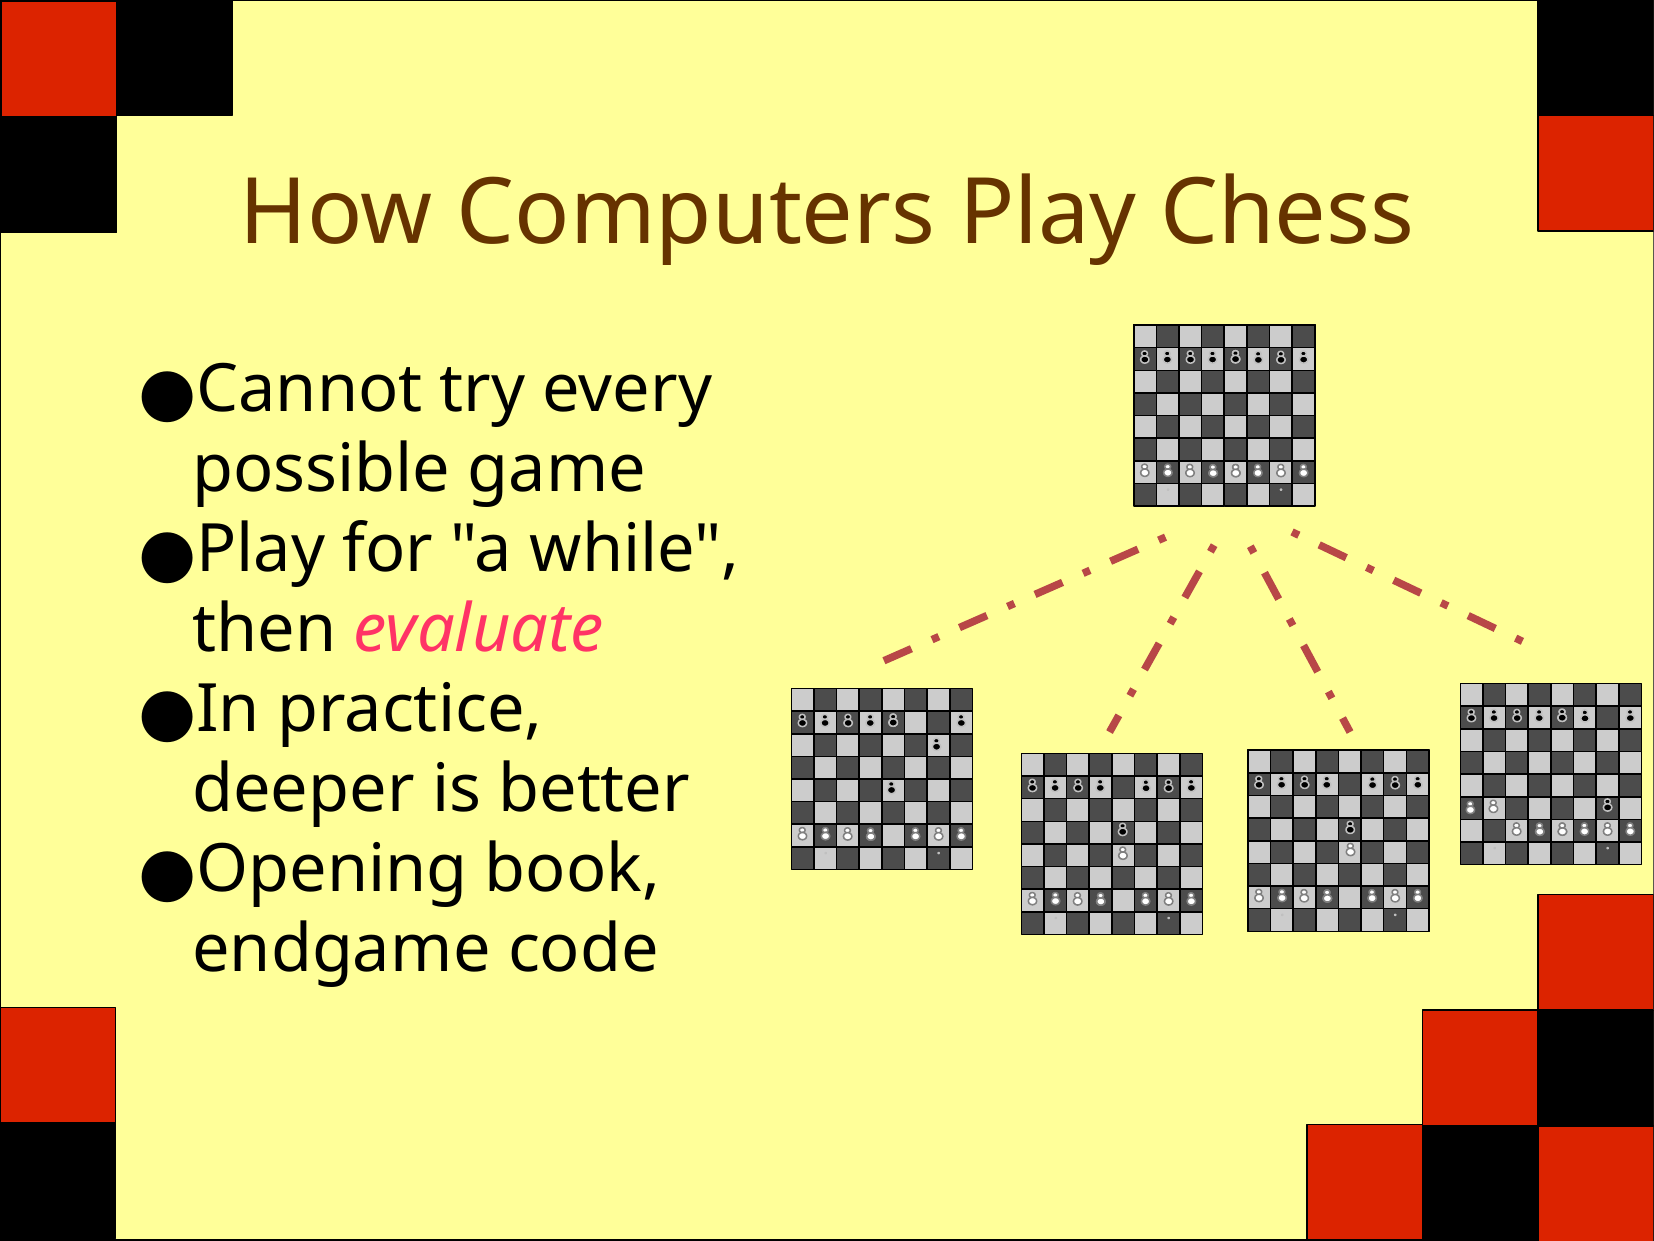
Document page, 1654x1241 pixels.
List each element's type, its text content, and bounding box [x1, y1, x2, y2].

text_box [1247, 749, 1430, 932]
text_box Cannot try every possible game Play for "a while", then evaluate In practice, deeper is better Opening book, endgame code [121, 344, 773, 1127]
text_box How Computers Play Chess [121, 102, 1534, 310]
text_box [1460, 683, 1642, 865]
text_box [1021, 753, 1203, 935]
text_box [791, 688, 973, 870]
text_box [1133, 324, 1315, 507]
